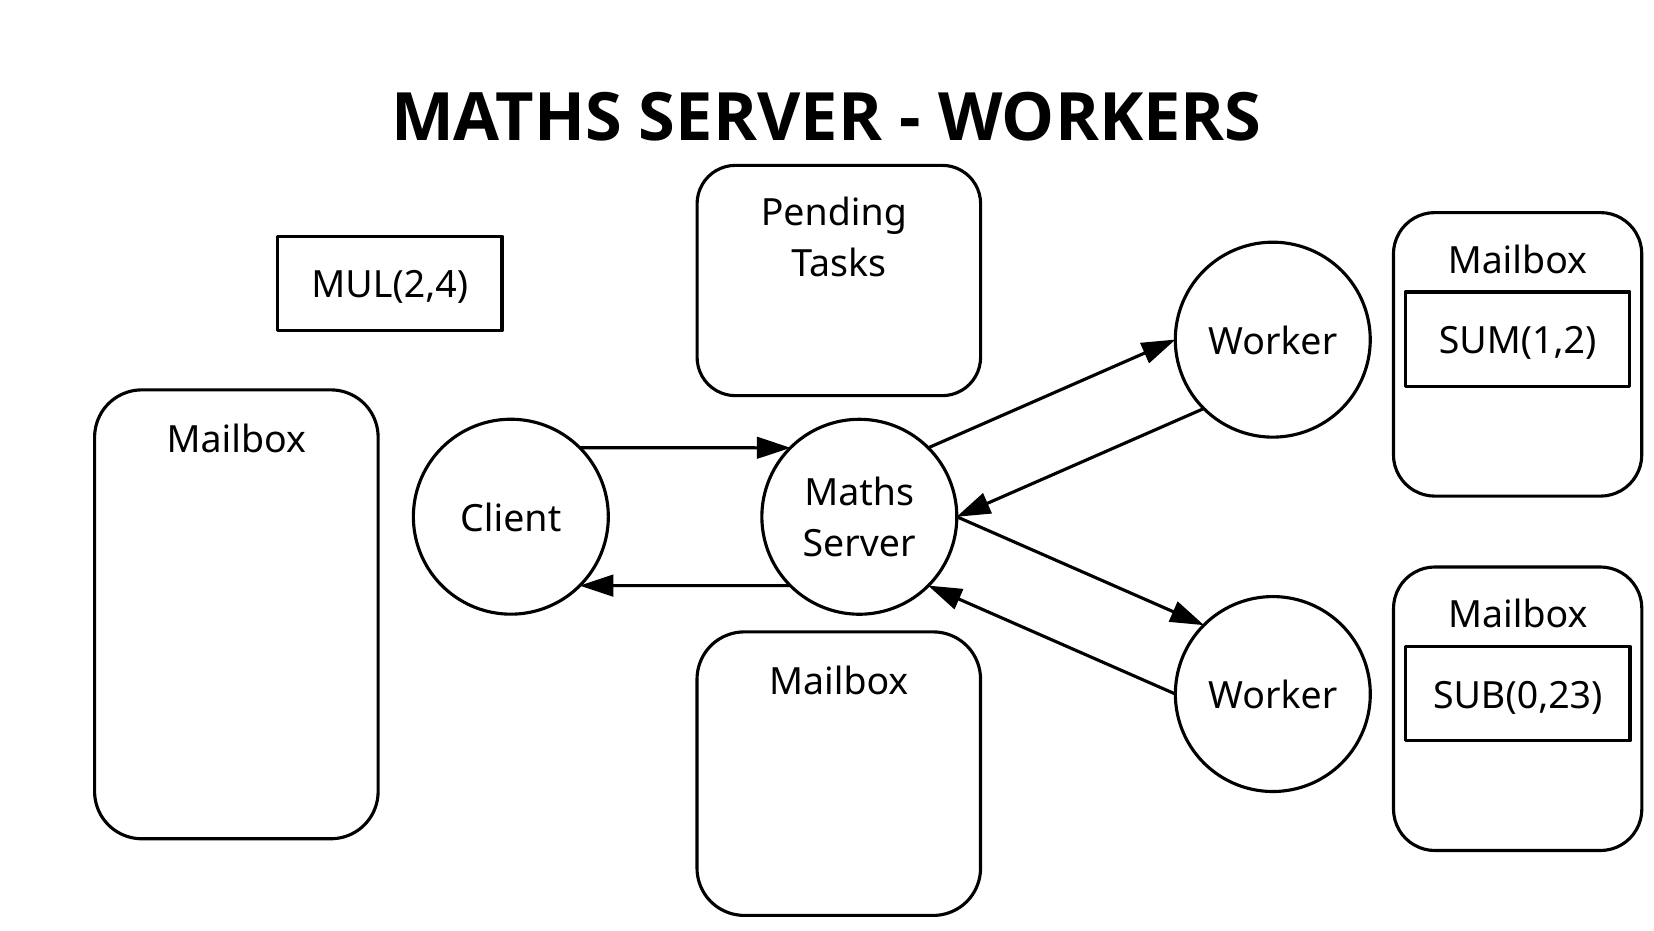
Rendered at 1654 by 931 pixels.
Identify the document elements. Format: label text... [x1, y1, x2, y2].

text_box Mailbox [697, 631, 981, 916]
text_box Worker [1175, 242, 1371, 438]
text_box Mailbox [1393, 566, 1642, 851]
text_box Maths Server [761, 419, 957, 615]
text_box MUL(2,4) [277, 236, 502, 331]
text_box Worker [1175, 596, 1371, 792]
text_box Pending Tasks [697, 165, 981, 396]
text_box SUM(1,2) [1405, 291, 1630, 387]
text_box Client [413, 419, 609, 615]
text_box Mailbox [94, 389, 379, 839]
text_box SUB(0,23) [1405, 646, 1630, 741]
title MATHS SERVER - WORKERS [82, 36, 1571, 193]
text_box Mailbox [1393, 212, 1642, 497]
